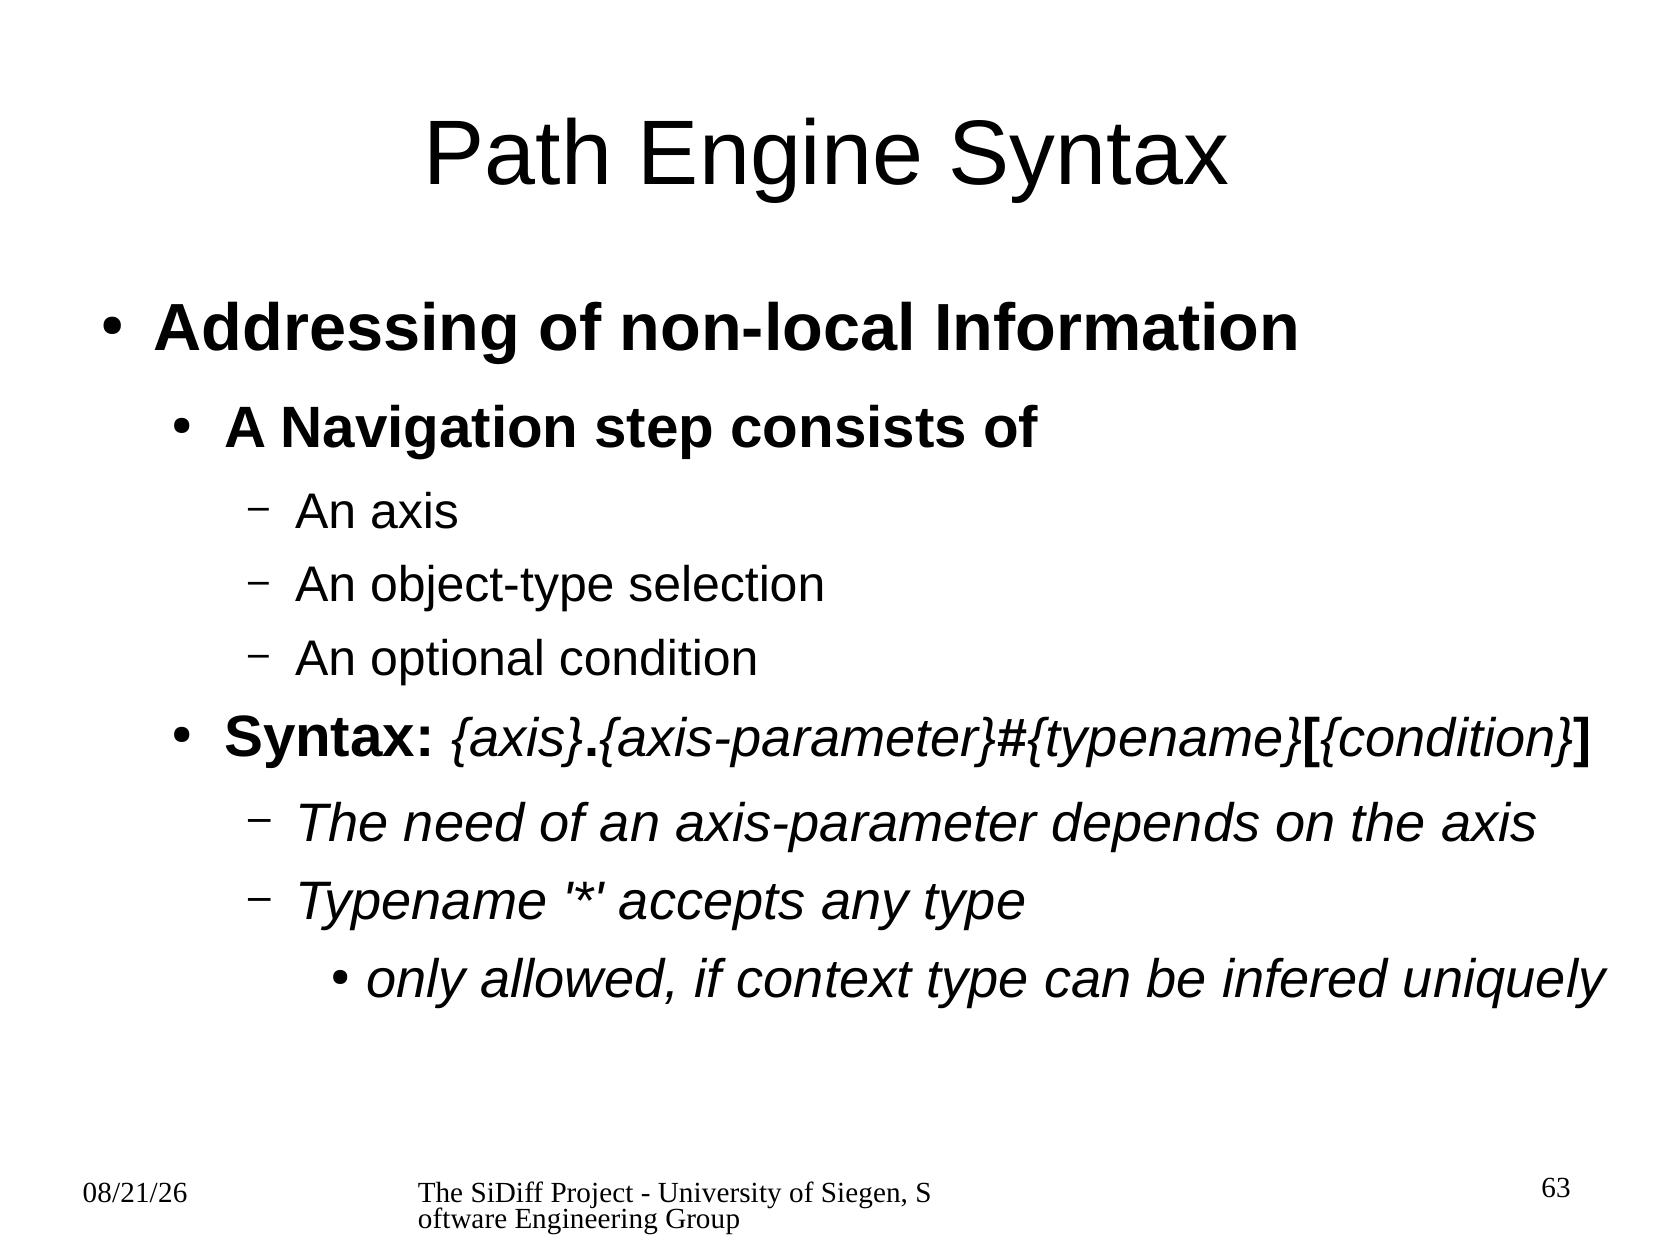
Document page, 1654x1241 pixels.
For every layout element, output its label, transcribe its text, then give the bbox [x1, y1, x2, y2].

list Addressing of non-local Information A Navigation step consists of An axis An object-type selection An optional condition Syntax: {axis}.{axis-parameter}#{typename}[{condition}] The need of an axis-parameter depends on the axis Typename '*' accepts any type only allowed, if context type can be infered uniquely [82, 290, 1625, 1109]
title Path Engine Syntax [82, 49, 1571, 257]
